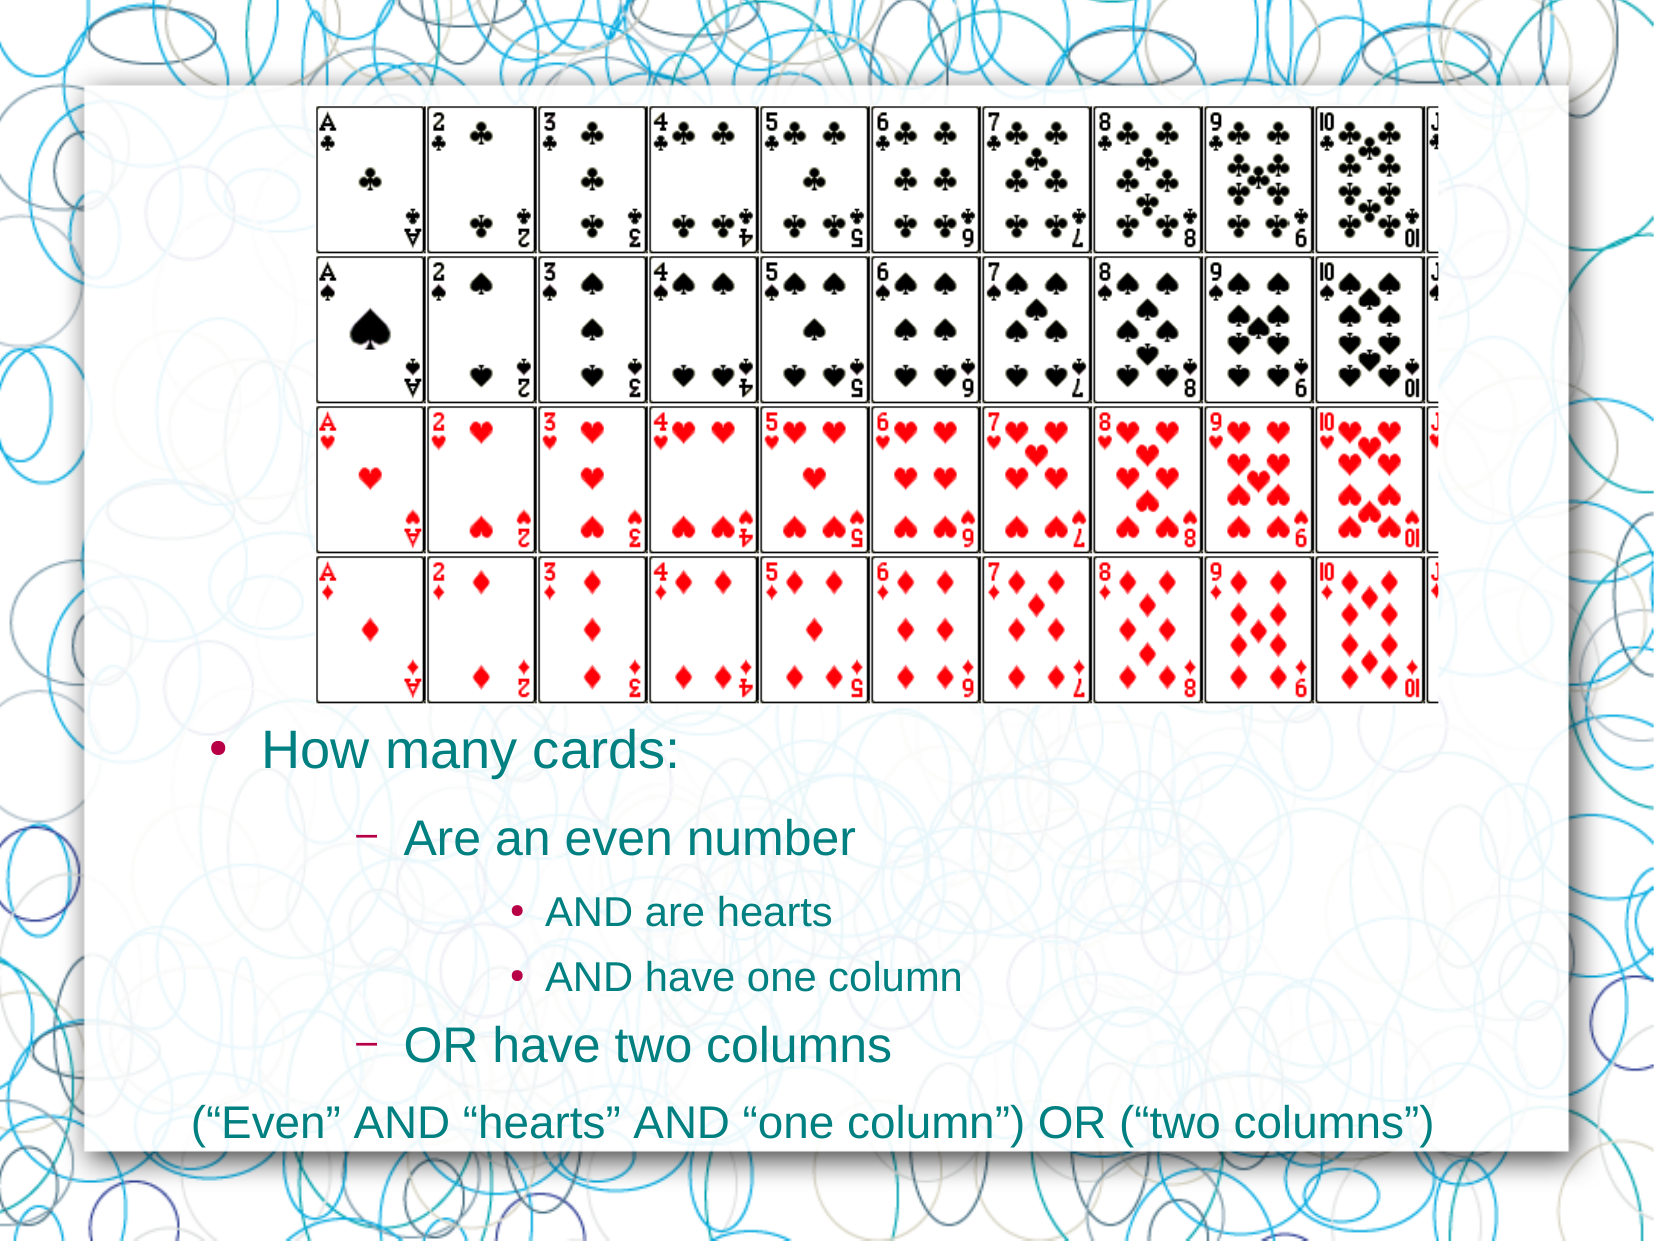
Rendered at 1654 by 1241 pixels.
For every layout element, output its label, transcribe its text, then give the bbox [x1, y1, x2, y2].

picture [0, 0, 1654, 1241]
list How many cards: Are an even number AND are hearts AND have one column OR have two columns (“Even” AND “hearts” AND “one column”) OR (“two columns”) [120, 302, 1538, 1149]
